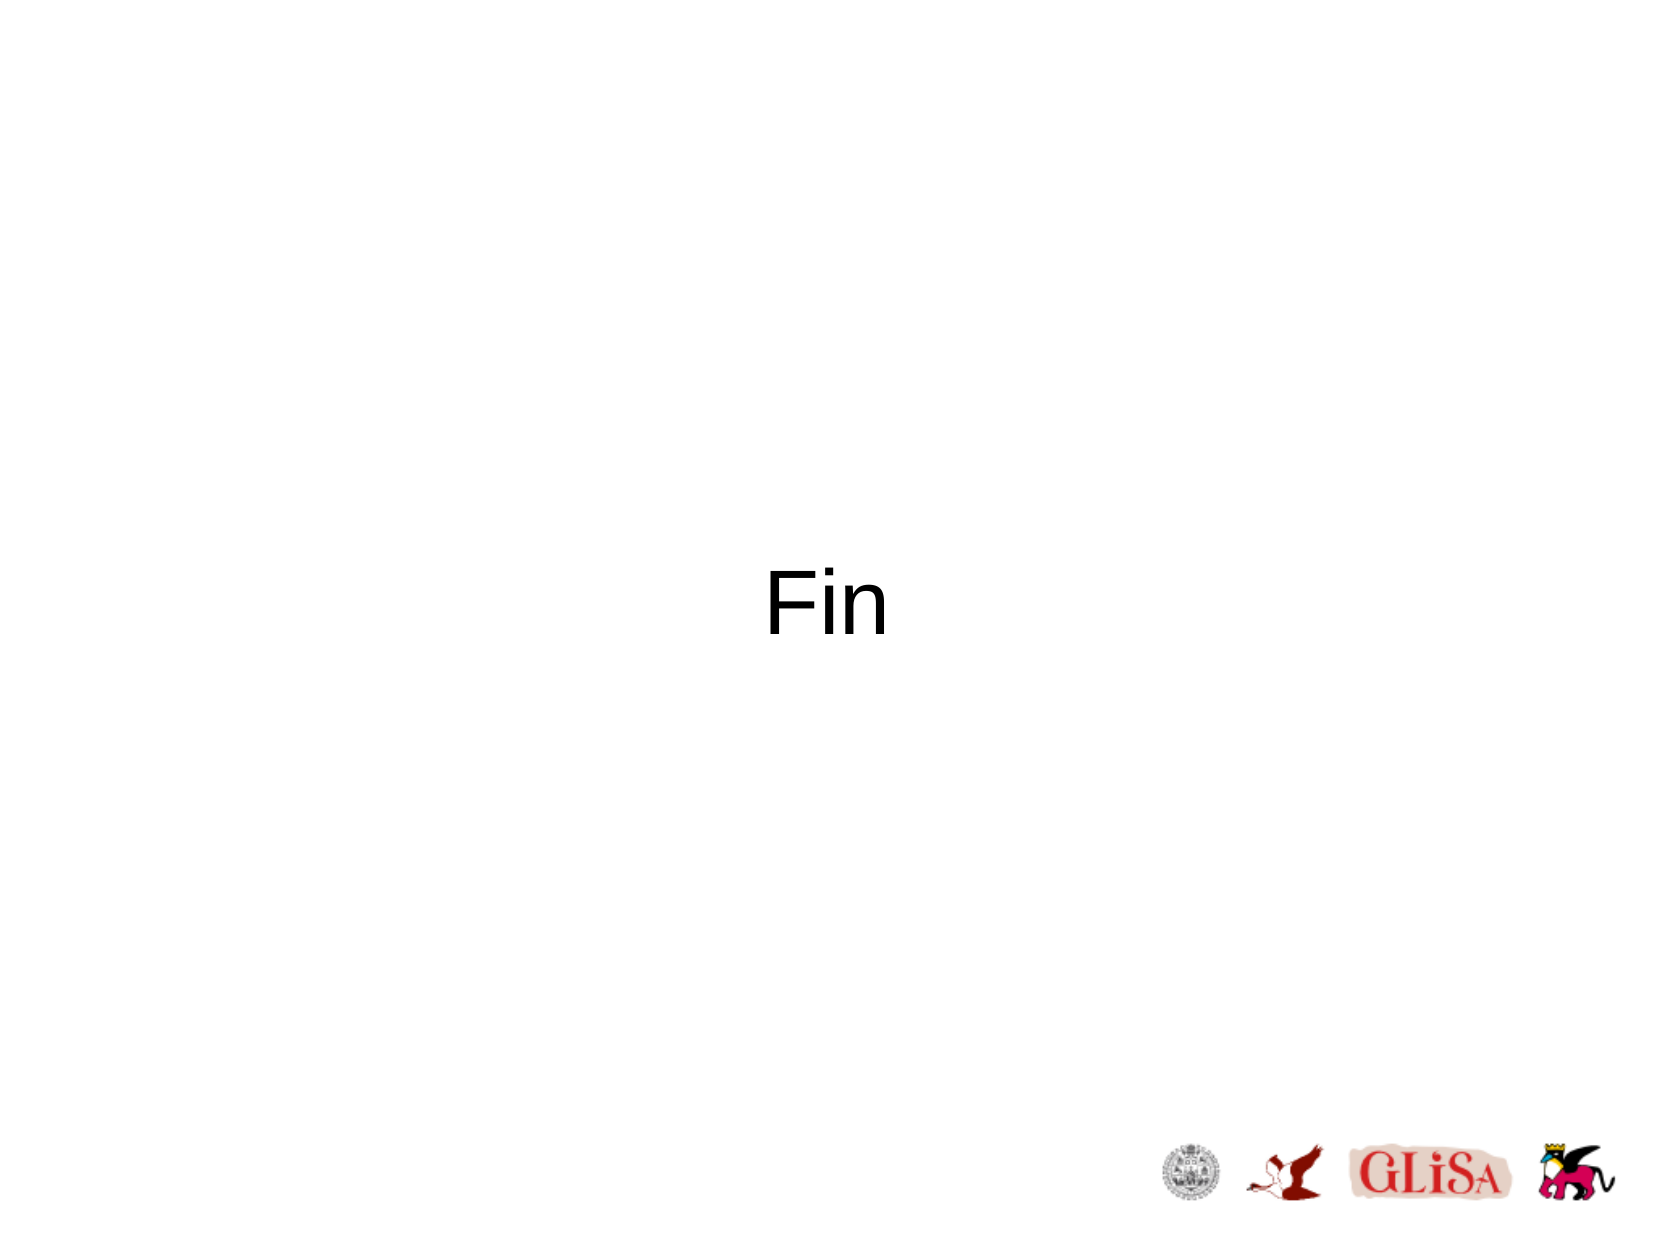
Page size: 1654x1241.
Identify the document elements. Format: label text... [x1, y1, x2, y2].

picture [0, 0, 1654, 1241]
text_box Fin [738, 538, 916, 667]
